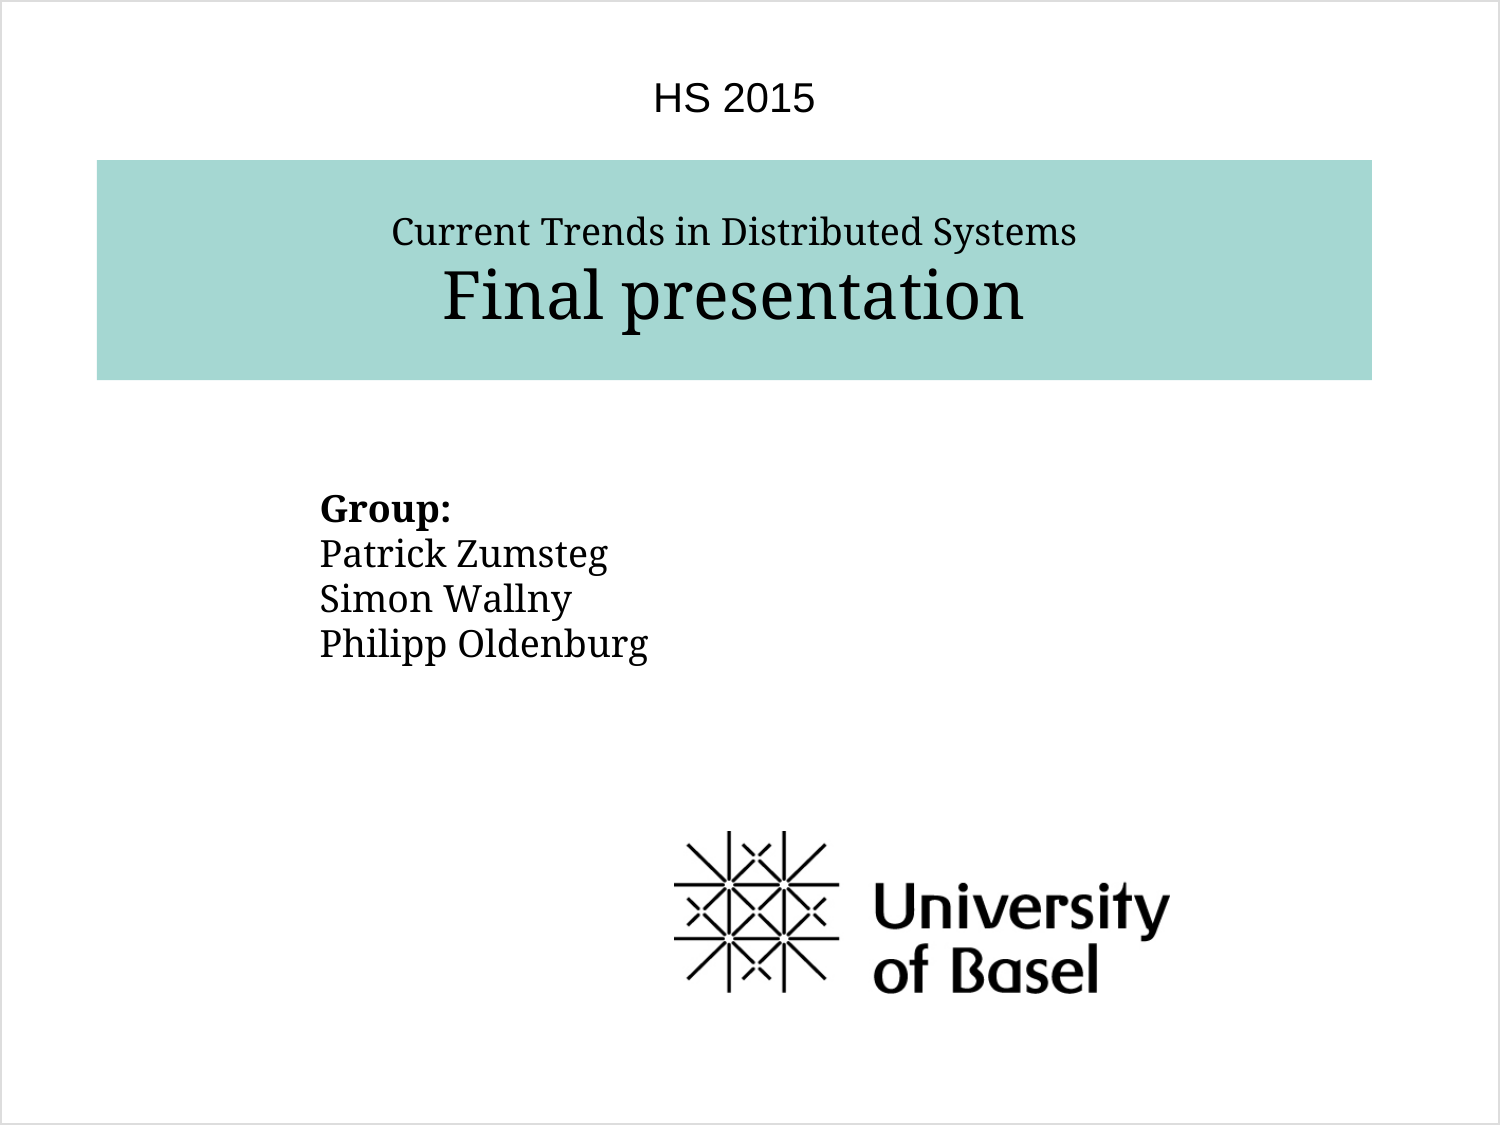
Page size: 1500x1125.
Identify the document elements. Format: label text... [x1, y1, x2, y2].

text_box Current Trends in Distributed Systems Final presentation [96, 160, 1372, 381]
picture [674, 831, 1170, 994]
text_box HS 2015 [209, 63, 1260, 139]
text_box Group: Patrick Zumsteg Simon Wallny Philipp Oldenburg [304, 476, 665, 673]
